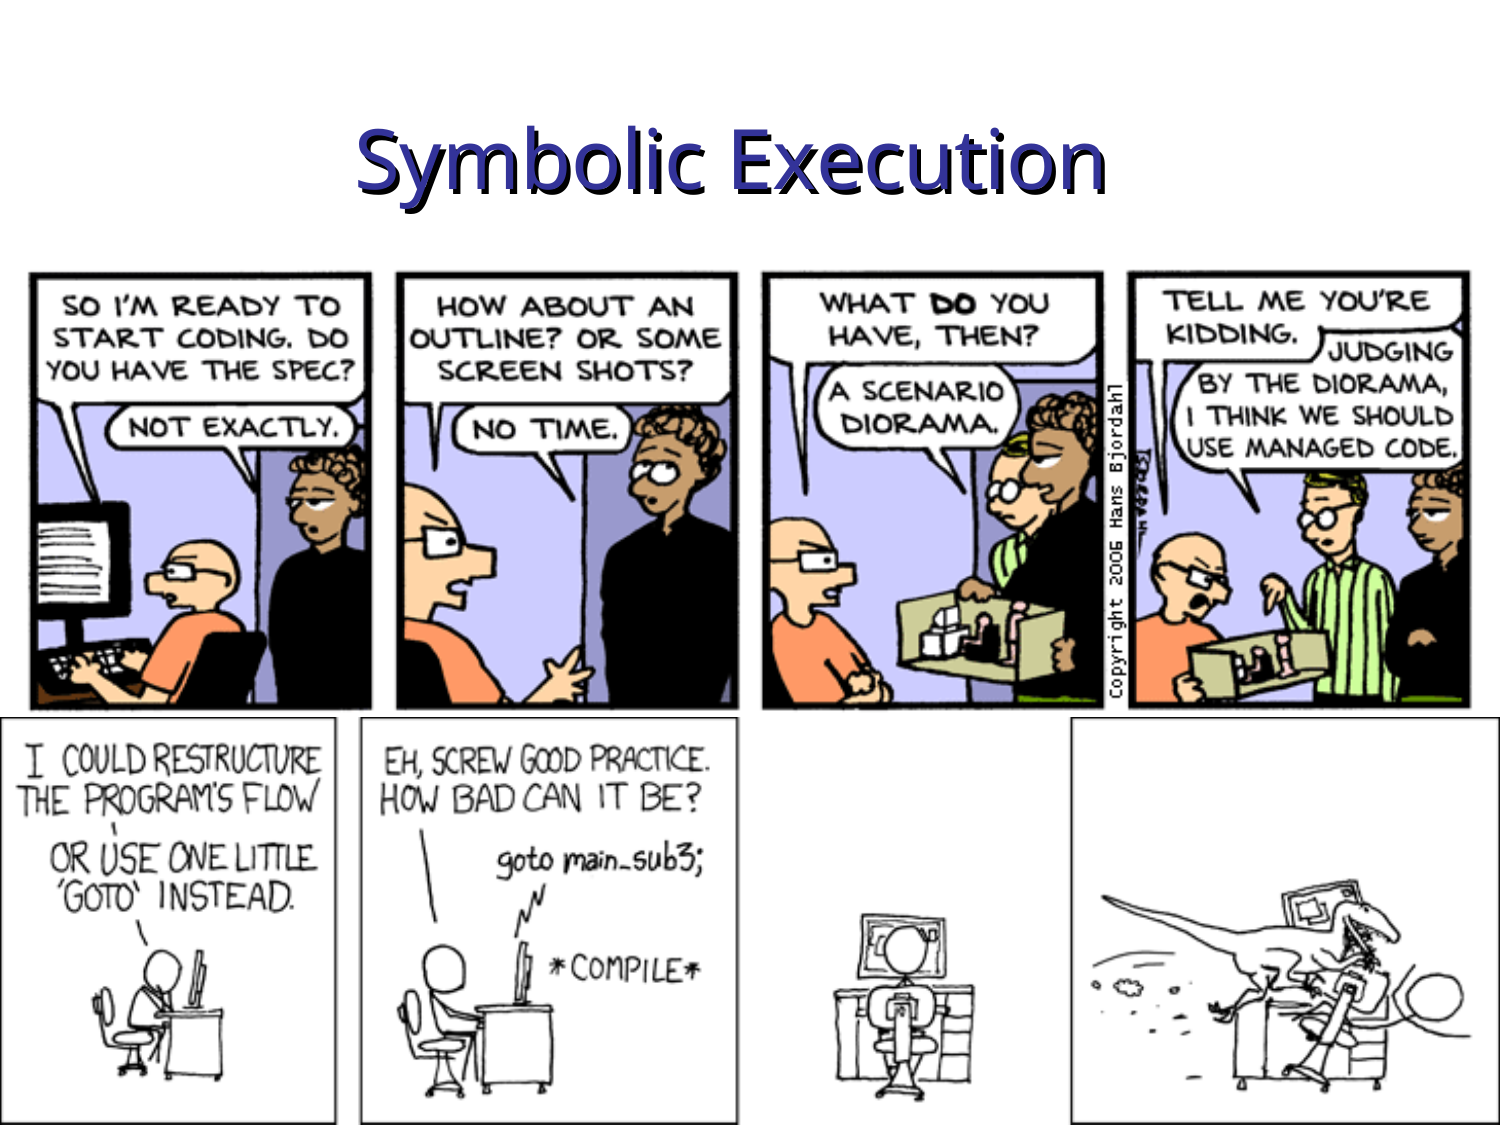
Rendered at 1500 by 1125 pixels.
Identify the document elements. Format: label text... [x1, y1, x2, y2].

title Symbolic Execution [0, 52, 1463, 263]
picture [0, 244, 1500, 1125]
